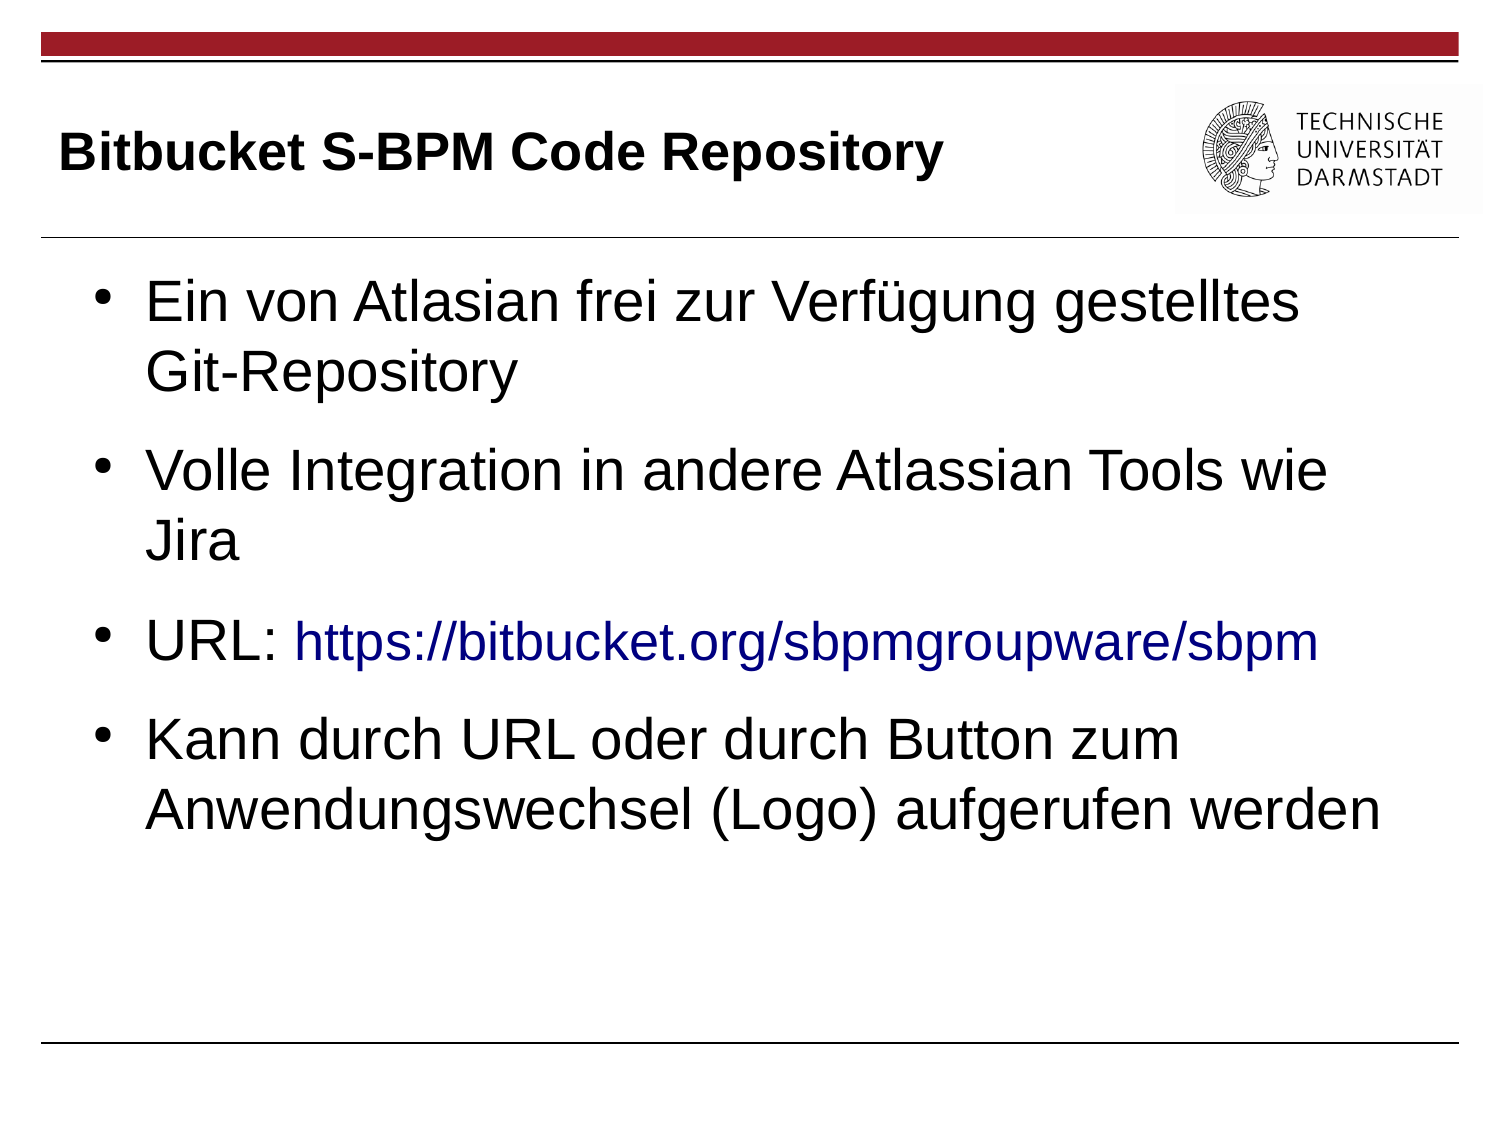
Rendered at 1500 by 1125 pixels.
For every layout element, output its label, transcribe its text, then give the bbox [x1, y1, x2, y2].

picture [1175, 84, 1483, 214]
text_box Bitbucket S-BPM Code Repository [58, 80, 1149, 218]
list Ein von Atlasian frei zur Verfügung gestelltes Git-Repository Volle Integration in andere Atlassian Tools wie Jira URL: https://bitbucket.org/sbpmgroupware/sbpm Kann durch URL oder durch Button zum Anwendungswechsel (Logo) aufgerufen werden [75, 263, 1395, 916]
